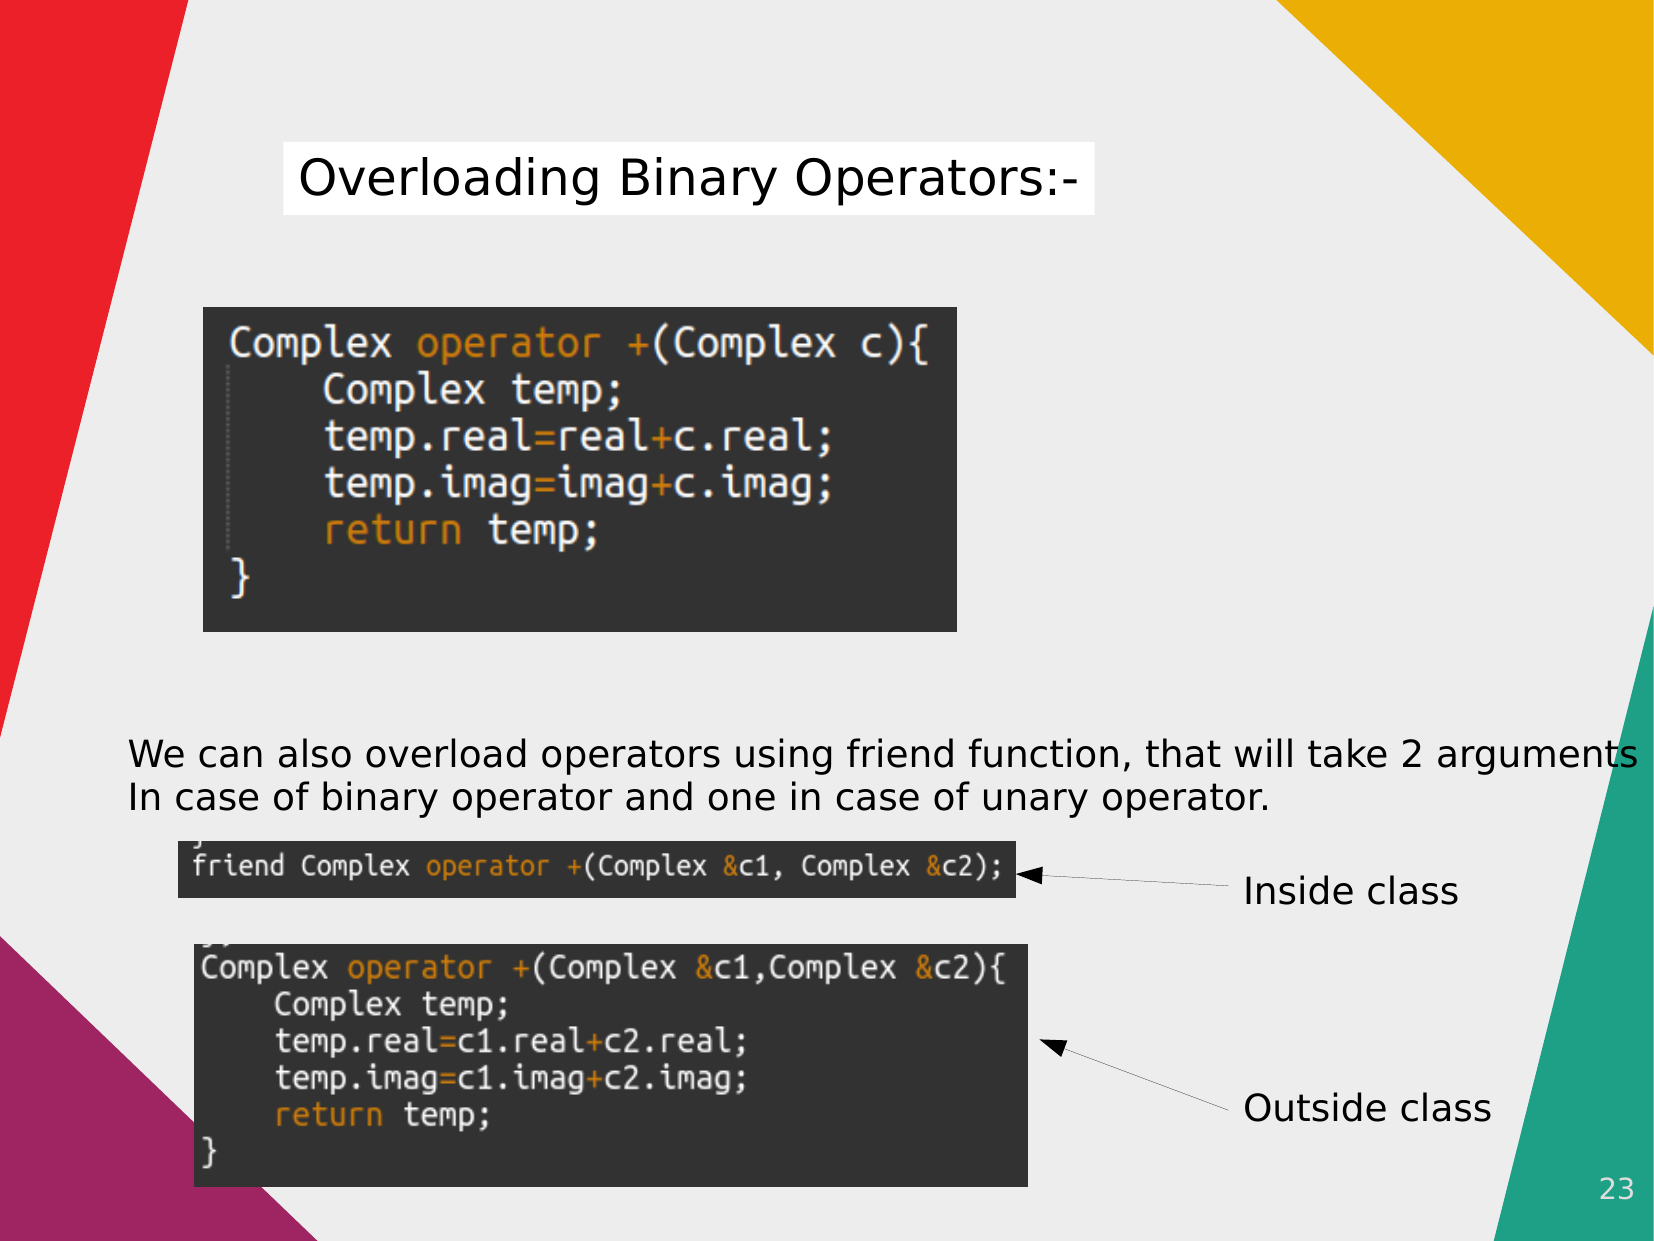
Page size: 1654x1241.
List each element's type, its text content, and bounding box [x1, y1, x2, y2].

text_box Inside class Outside class [1228, 862, 1508, 1139]
picture [203, 307, 957, 633]
text_box Overloading Binary Operators:- [283, 141, 1095, 215]
picture [178, 841, 1016, 898]
picture [194, 944, 1028, 1187]
text_box We can also overload operators using friend function, that will take 2 arguments In case of binary operator and one in case of unary operator. [113, 724, 1654, 827]
